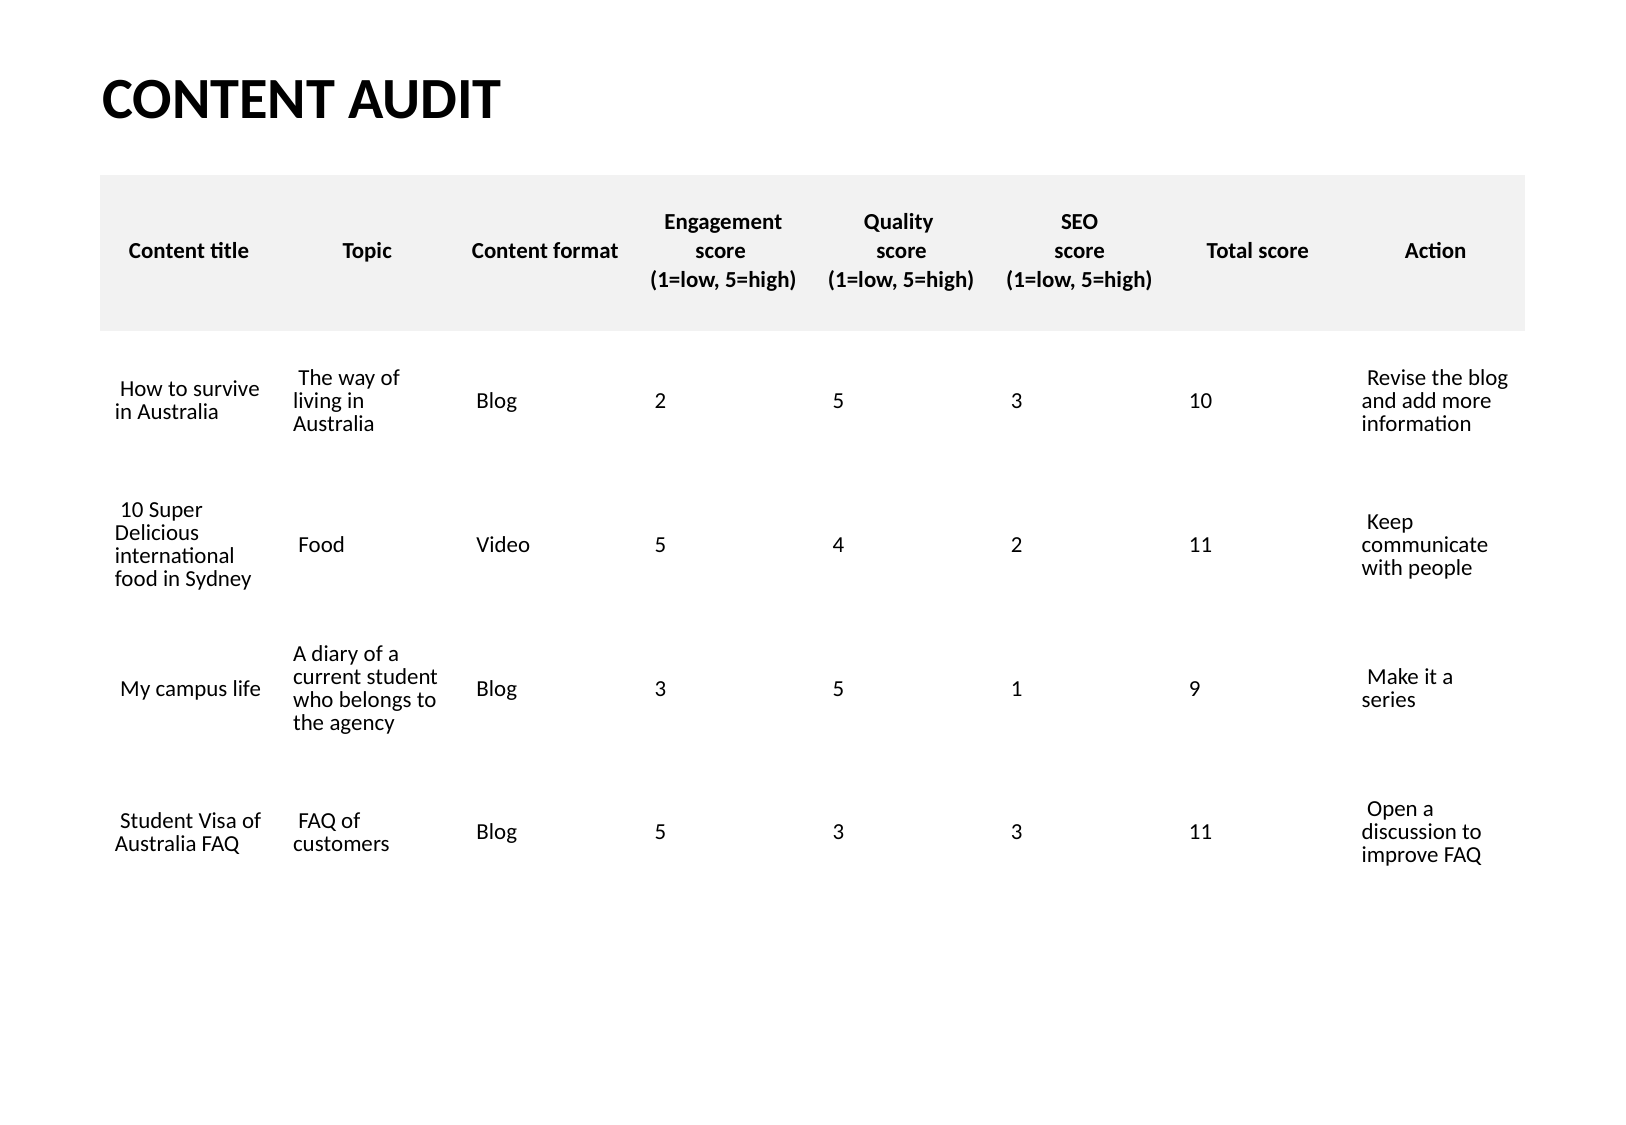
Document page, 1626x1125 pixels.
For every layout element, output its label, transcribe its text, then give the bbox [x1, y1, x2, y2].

table_cell [456, 906, 634, 1050]
table_cell 4 [812, 475, 991, 618]
table_cell 10 Super Delicious international food in Sydney [100, 475, 278, 618]
table_cell 3 [634, 618, 812, 762]
text_box CONTENT AUDIT [87, 52, 1267, 138]
table_cell Video [456, 475, 634, 618]
table_cell Food [278, 475, 456, 618]
table_cell 5 [634, 475, 812, 618]
table_cell 3 [812, 762, 991, 906]
table_cell Open a discussion to improve FAQ [1347, 762, 1525, 906]
table_header SEO score (1=low, 5=high) [991, 175, 1169, 331]
table_cell [634, 906, 812, 1050]
table_cell [812, 906, 991, 1050]
table_cell 3 [991, 331, 1169, 475]
table_cell 5 [812, 618, 991, 762]
table_cell Make it a series [1347, 618, 1525, 762]
table_cell Revise the blog and add more information [1347, 331, 1525, 475]
table_cell [100, 906, 278, 1050]
table_cell [991, 906, 1169, 1050]
table_header Engagement score (1=low, 5=high) [634, 175, 812, 331]
table_cell 11 [1169, 475, 1347, 618]
table_cell 1 [991, 618, 1169, 762]
table_cell How to survive in Australia [100, 331, 278, 475]
table_cell Student Visa of Australia FAQ [100, 762, 278, 906]
table_cell 5 [812, 331, 991, 475]
table_header Quality score (1=low, 5=high) [812, 175, 991, 331]
table_cell FAQ of customers [278, 762, 456, 906]
table_cell [1347, 906, 1525, 1050]
table_cell Blog [456, 618, 634, 762]
table_header Topic [278, 175, 456, 331]
table_cell Blog [456, 762, 634, 906]
table_cell The way of living in Australia [278, 331, 456, 475]
table_cell Keep communicate with people [1347, 475, 1525, 618]
table_cell A diary of a current student who belongs to the agency [278, 618, 456, 762]
table_cell 5 [634, 762, 812, 906]
table_header Content title [100, 175, 278, 331]
table_cell 2 [634, 331, 812, 475]
table_header Action [1347, 175, 1525, 331]
table_cell [1169, 906, 1347, 1050]
table_cell 11 [1169, 762, 1347, 906]
table_header Total score [1169, 175, 1347, 331]
table_cell [278, 906, 456, 1050]
table_cell 3 [991, 762, 1169, 906]
table_cell 9 [1169, 618, 1347, 762]
table_cell 2 [991, 475, 1169, 618]
table_cell My campus life [100, 618, 278, 762]
table_cell Blog [456, 331, 634, 475]
table_cell 10 [1169, 331, 1347, 475]
table_header Content format [456, 175, 634, 331]
